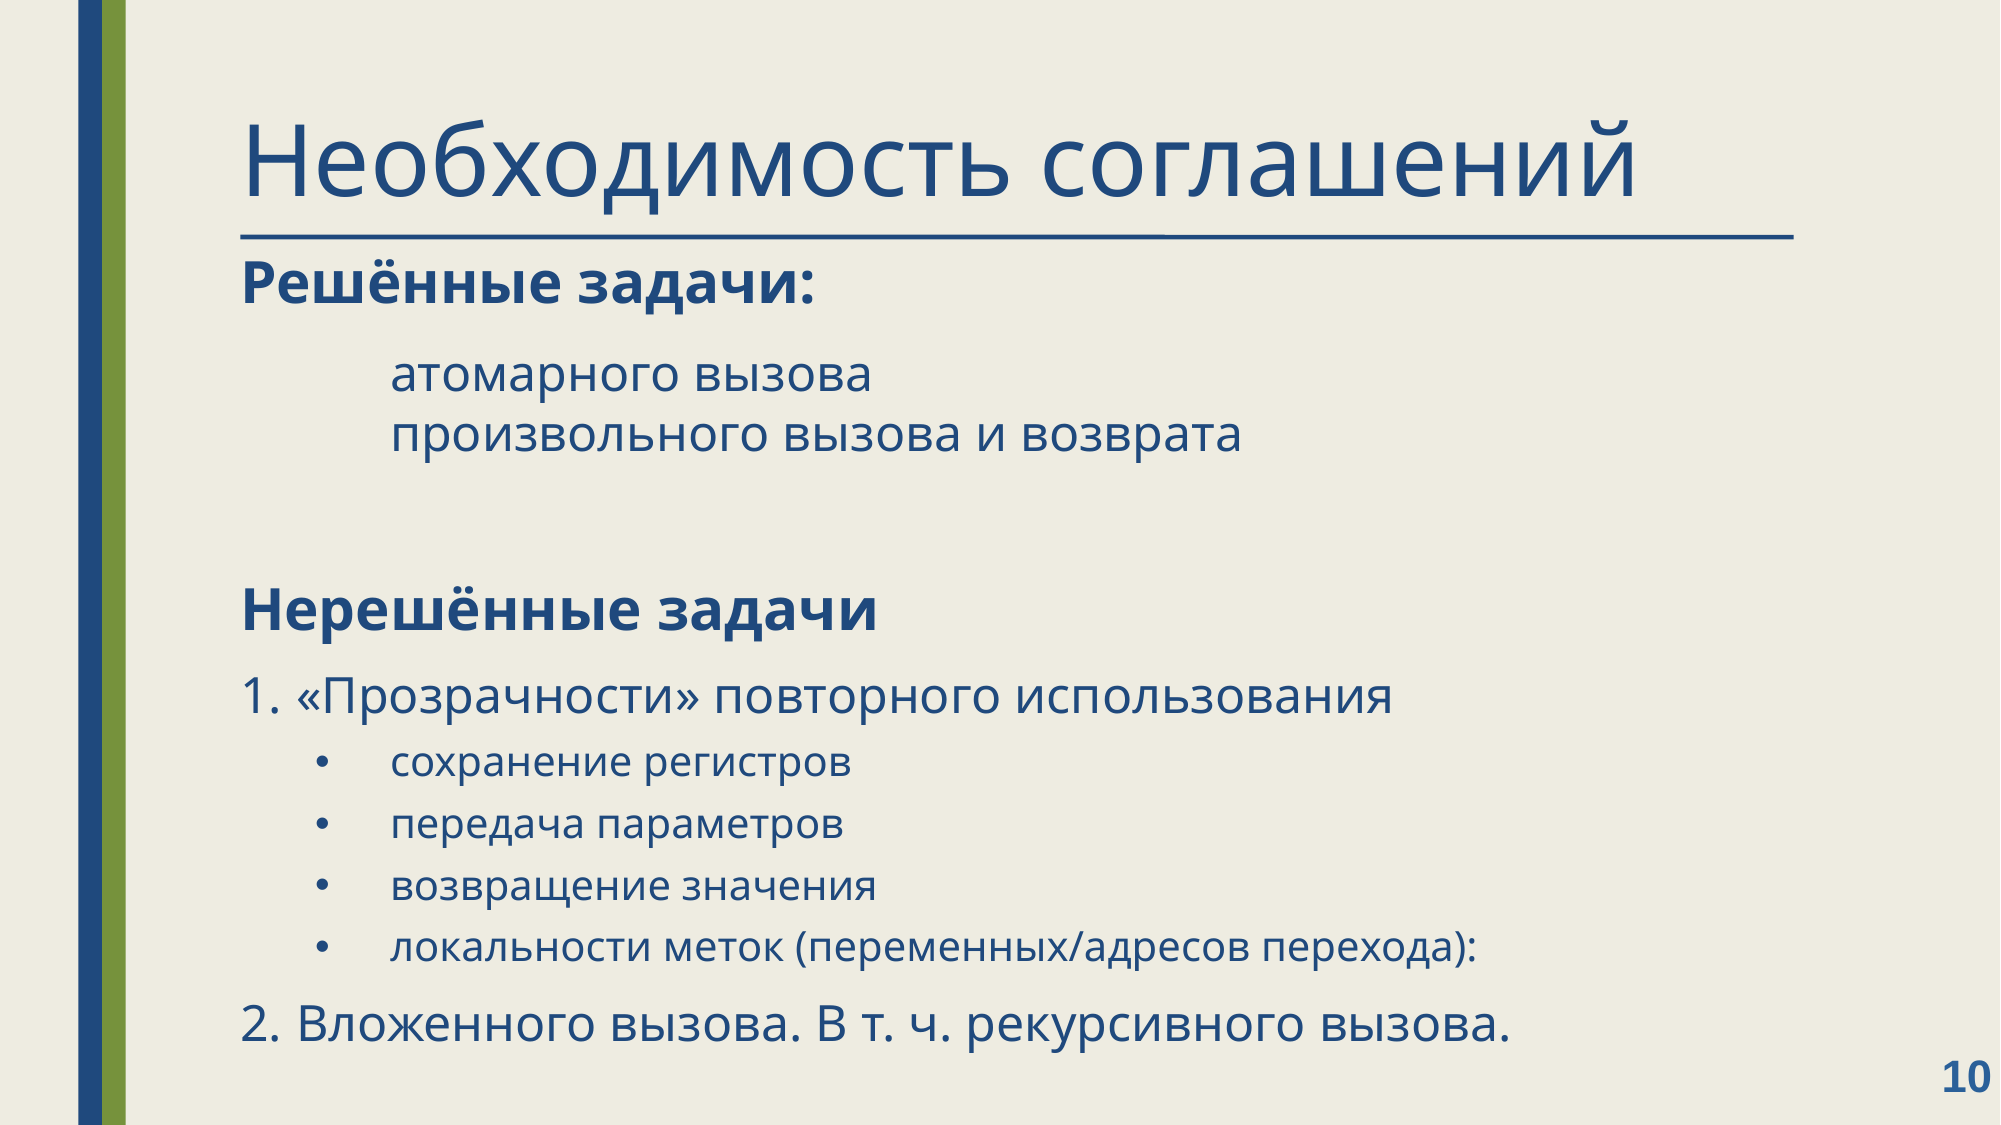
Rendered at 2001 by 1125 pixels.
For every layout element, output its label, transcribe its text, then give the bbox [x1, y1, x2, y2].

list Решённые задачи: атомарного вызова произвольного вызова и возврата Нерешённые задачи «Прозрачности» повторного использования сохранение регистров передача параметров возвращение значения локальности меток (переменных/адресов перехода): Вложенного вызова. В т. ч. рекурсивного вызова. [225, 243, 1861, 1063]
title Необходимость соглашений [225, 103, 1840, 222]
text_box <номер> [1766, 1043, 1998, 1125]
